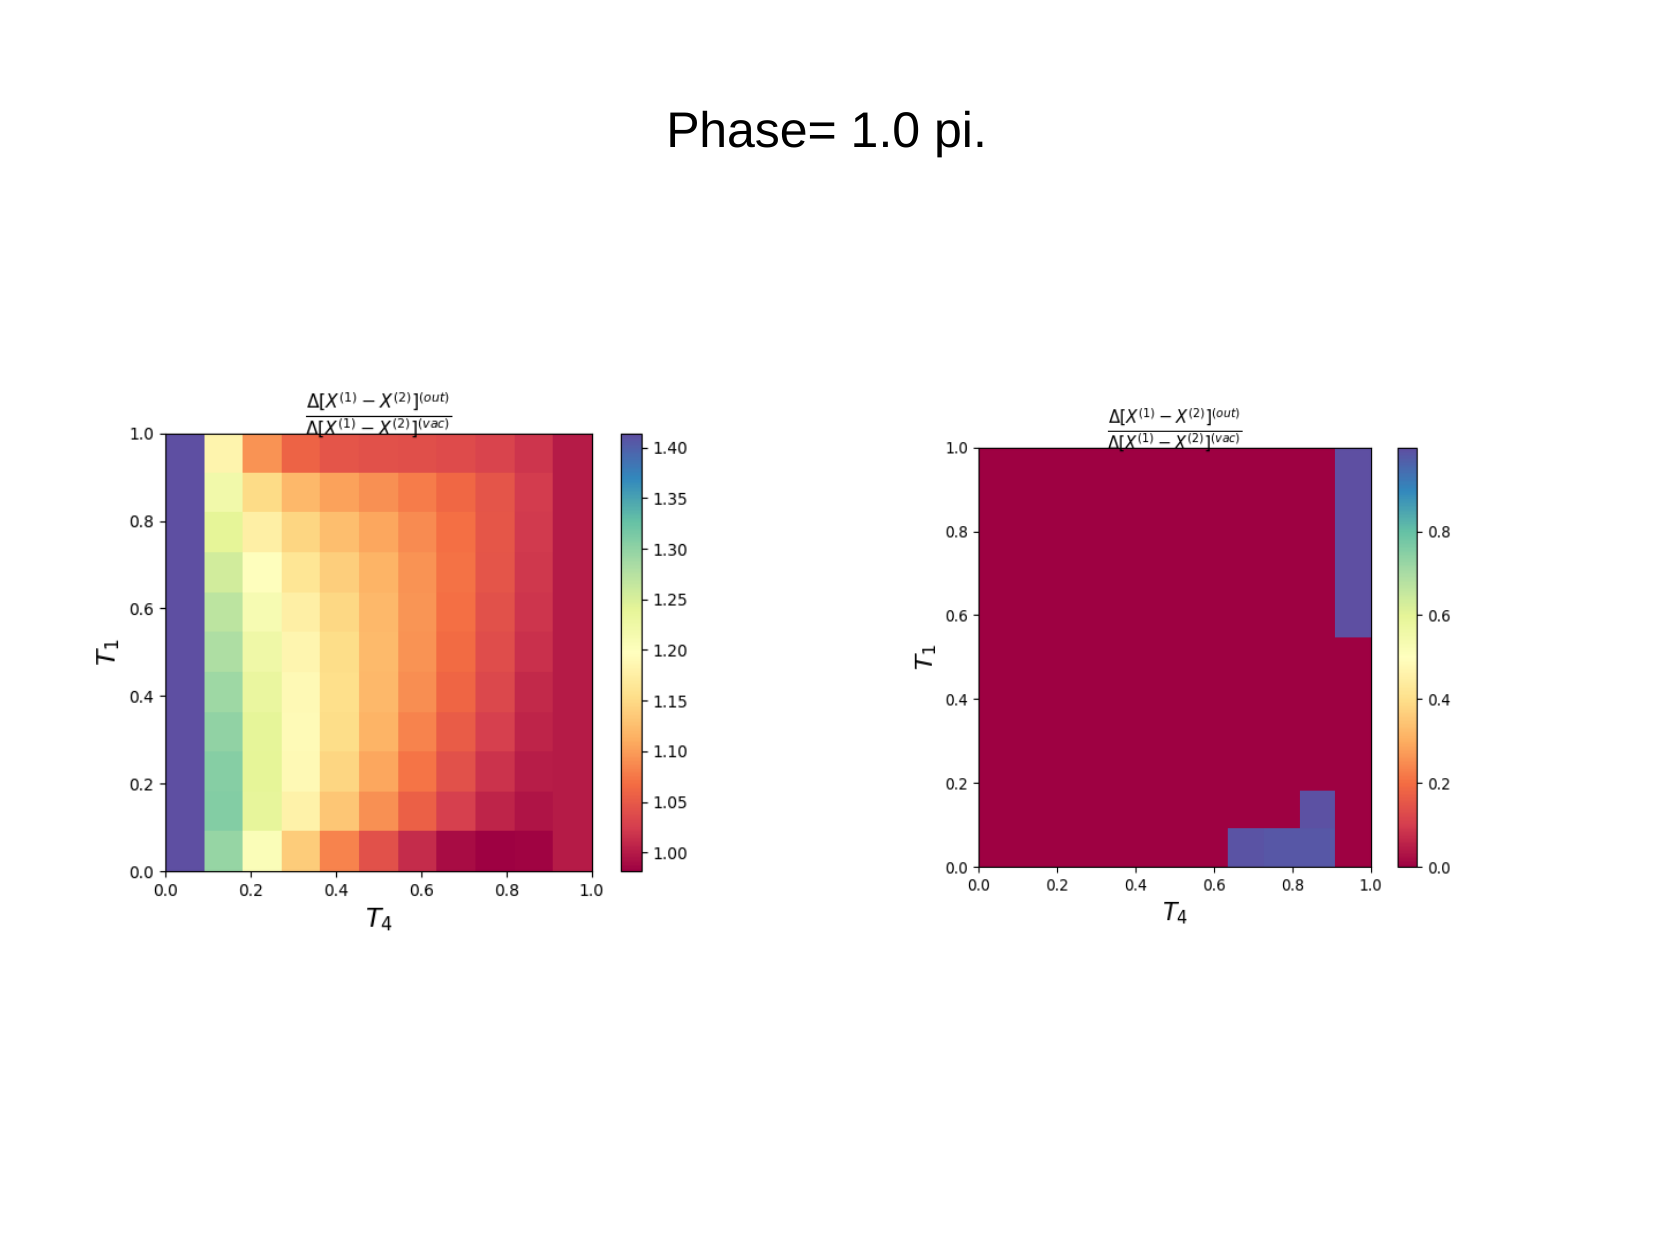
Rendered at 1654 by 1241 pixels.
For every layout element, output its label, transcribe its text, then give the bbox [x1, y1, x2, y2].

picture [42, 365, 780, 934]
picture [865, 382, 1544, 927]
title Phase= 1.0 pi. [578, 94, 1075, 166]
